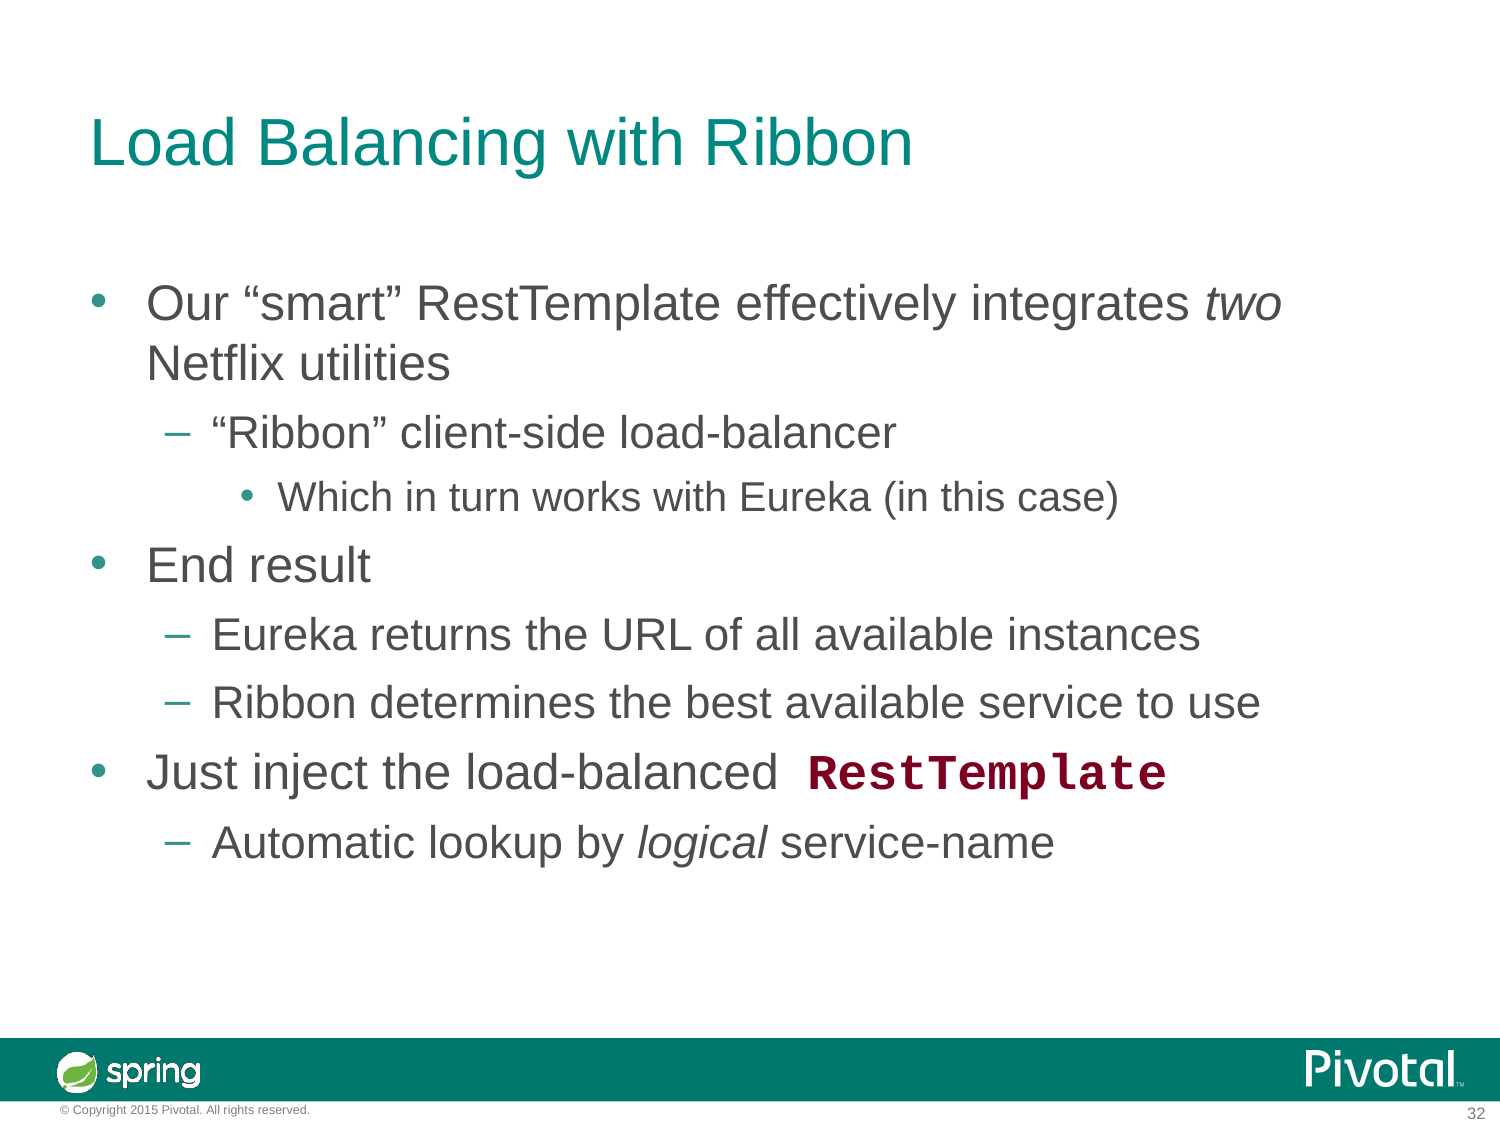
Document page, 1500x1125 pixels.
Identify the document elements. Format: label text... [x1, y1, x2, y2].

picture [32, 1041, 210, 1103]
picture [1306, 1050, 1464, 1087]
title Load Balancing with Ribbon [75, 45, 1426, 233]
list Our “smart” RestTemplate effectively integrates two Netflix utilities “Ribbon” client-side load-balancer Which in turn works with Eureka (in this case) End result Eureka returns the URL of all available instances Ribbon determines the best available service to use Just inject the load-balanced RestTemplate Automatic lookup by logical service-name [75, 262, 1426, 1005]
